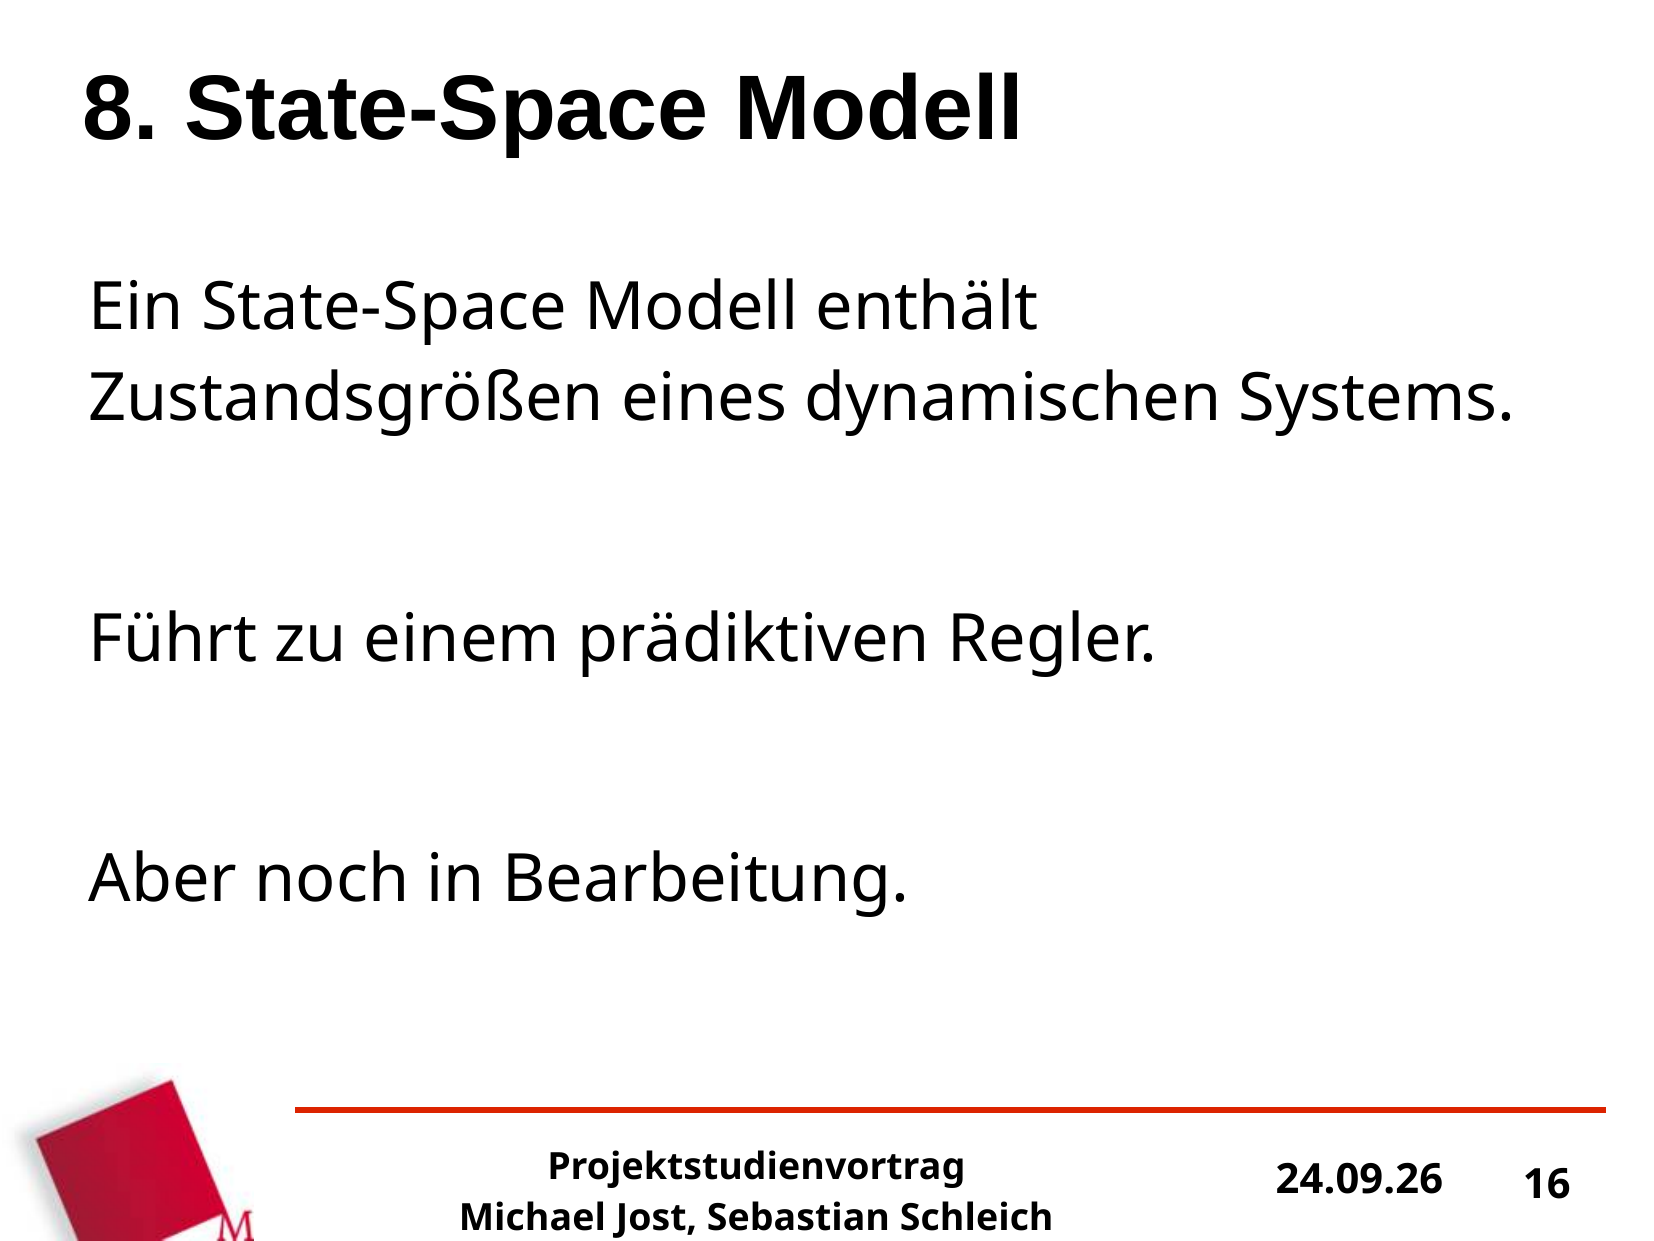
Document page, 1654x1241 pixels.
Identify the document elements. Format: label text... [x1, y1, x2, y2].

title 8. State-Space Modell [82, 49, 1571, 166]
picture [2, 1063, 254, 1241]
list Ein State-Space Modell enthält Zustandsgrößen eines dynamischen Systems. Führt zu einem prädiktiven Regler. Aber noch in Bearbeitung. [88, 290, 1571, 1010]
